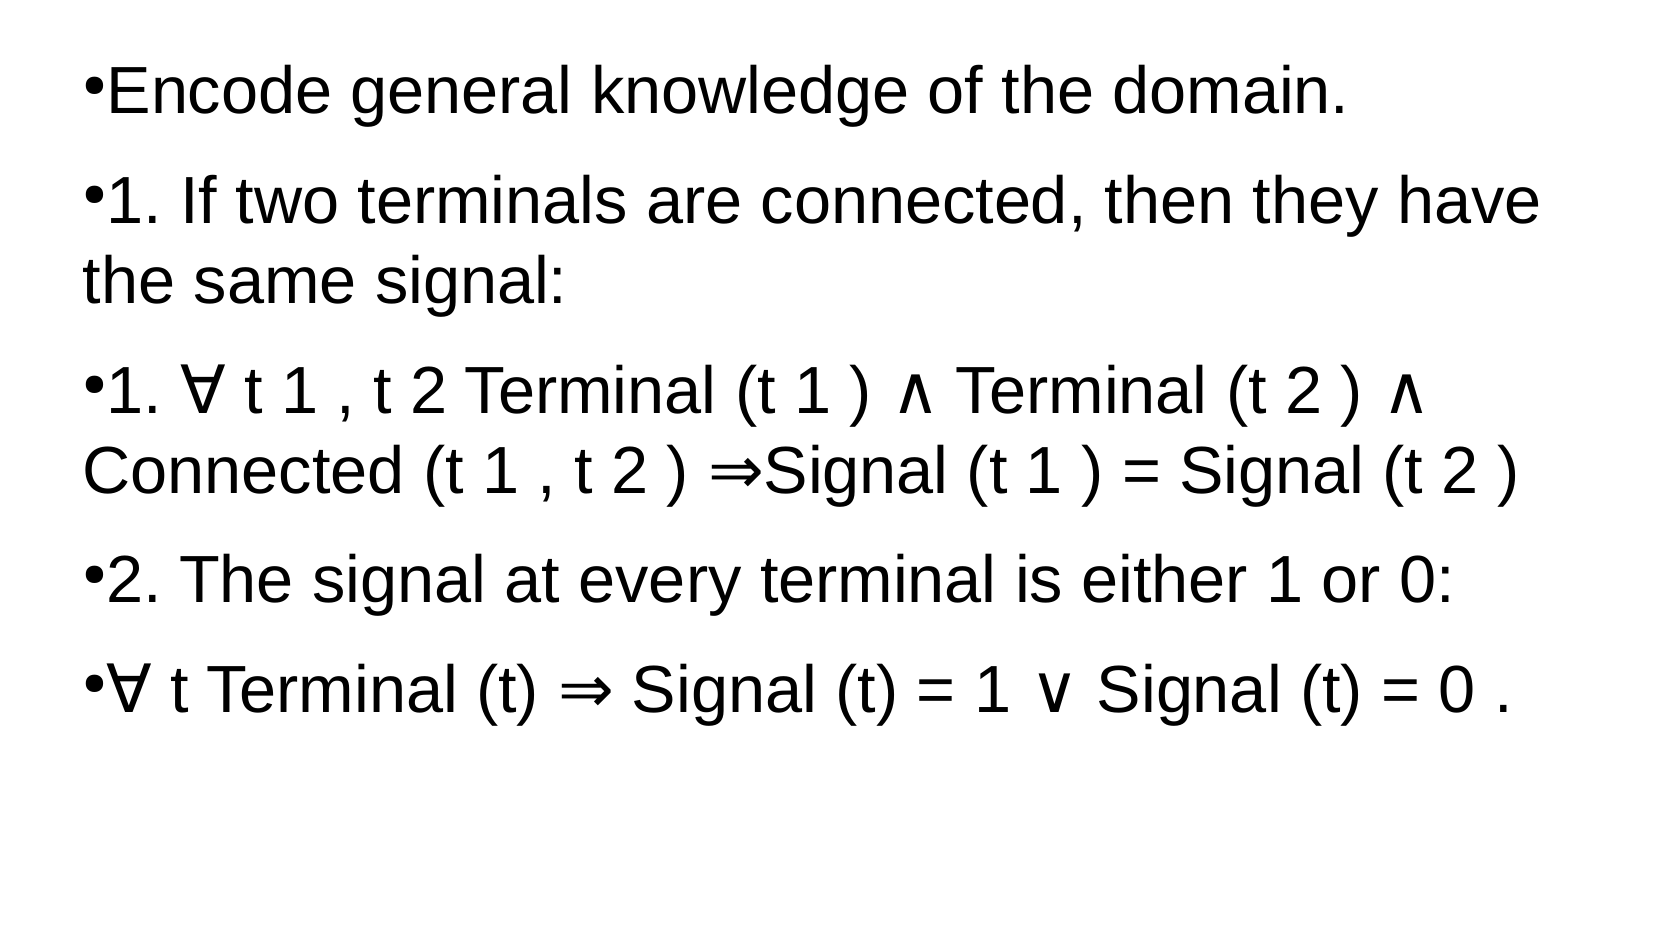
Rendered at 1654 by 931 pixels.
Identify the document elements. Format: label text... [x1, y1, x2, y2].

list Encode general knowledge of the domain. 1. If two terminals are connected, then they have the same signal: 1. ∀ t 1 , t 2 Terminal (t 1 ) ∧ Terminal (t 2 ) ∧ Connected (t 1 , t 2 ) ⇒Signal (t 1 ) = Signal (t 2 ) 2. The signal at every terminal is either 1 or 0: ∀ t Terminal (t) ⇒ Signal (t) = 1 ∨ Signal (t) = 0 . [82, 47, 1571, 758]
